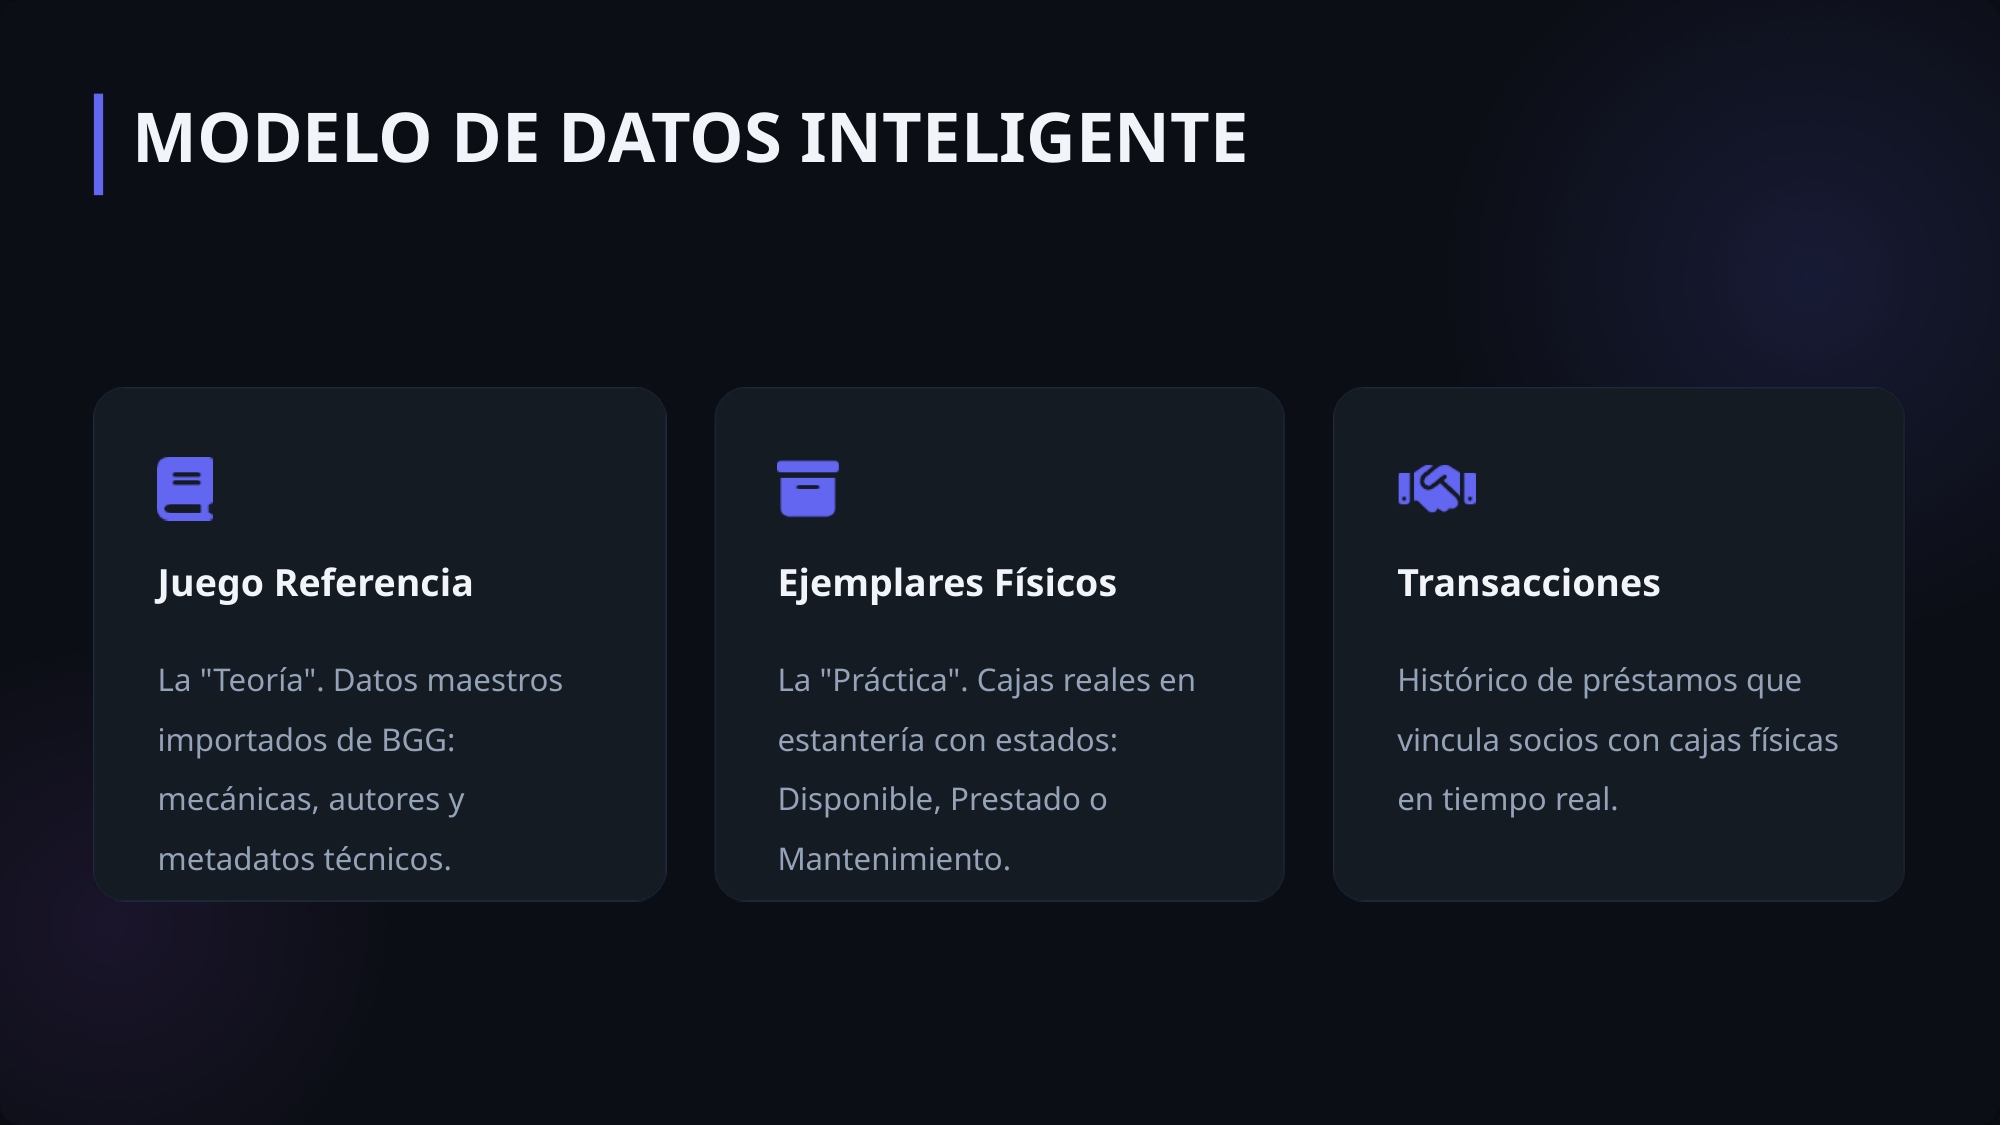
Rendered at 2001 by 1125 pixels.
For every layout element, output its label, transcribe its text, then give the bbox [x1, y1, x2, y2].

picture [0, 0, 2000, 1125]
text_box La "Práctica". Cajas reales en estantería con estados: Disponible, Prestado o Mantenimiento. [777, 637, 1223, 878]
text_box Histórico de préstamos que vincula socios con cajas físicas en tiempo real. [1397, 637, 1843, 818]
text_box Transacciones [1397, 559, 1865, 605]
text_box La "Teoría". Datos maestros importados de BGG: mecánicas, autores y metadatos técnicos. [157, 637, 603, 878]
text_box Juego Referencia [157, 559, 625, 605]
text_box Ejemplares Físicos [777, 559, 1245, 605]
text_box MODELO DE DATOS INTELIGENTE [132, 93, 1995, 177]
text_box [93, 93, 104, 196]
